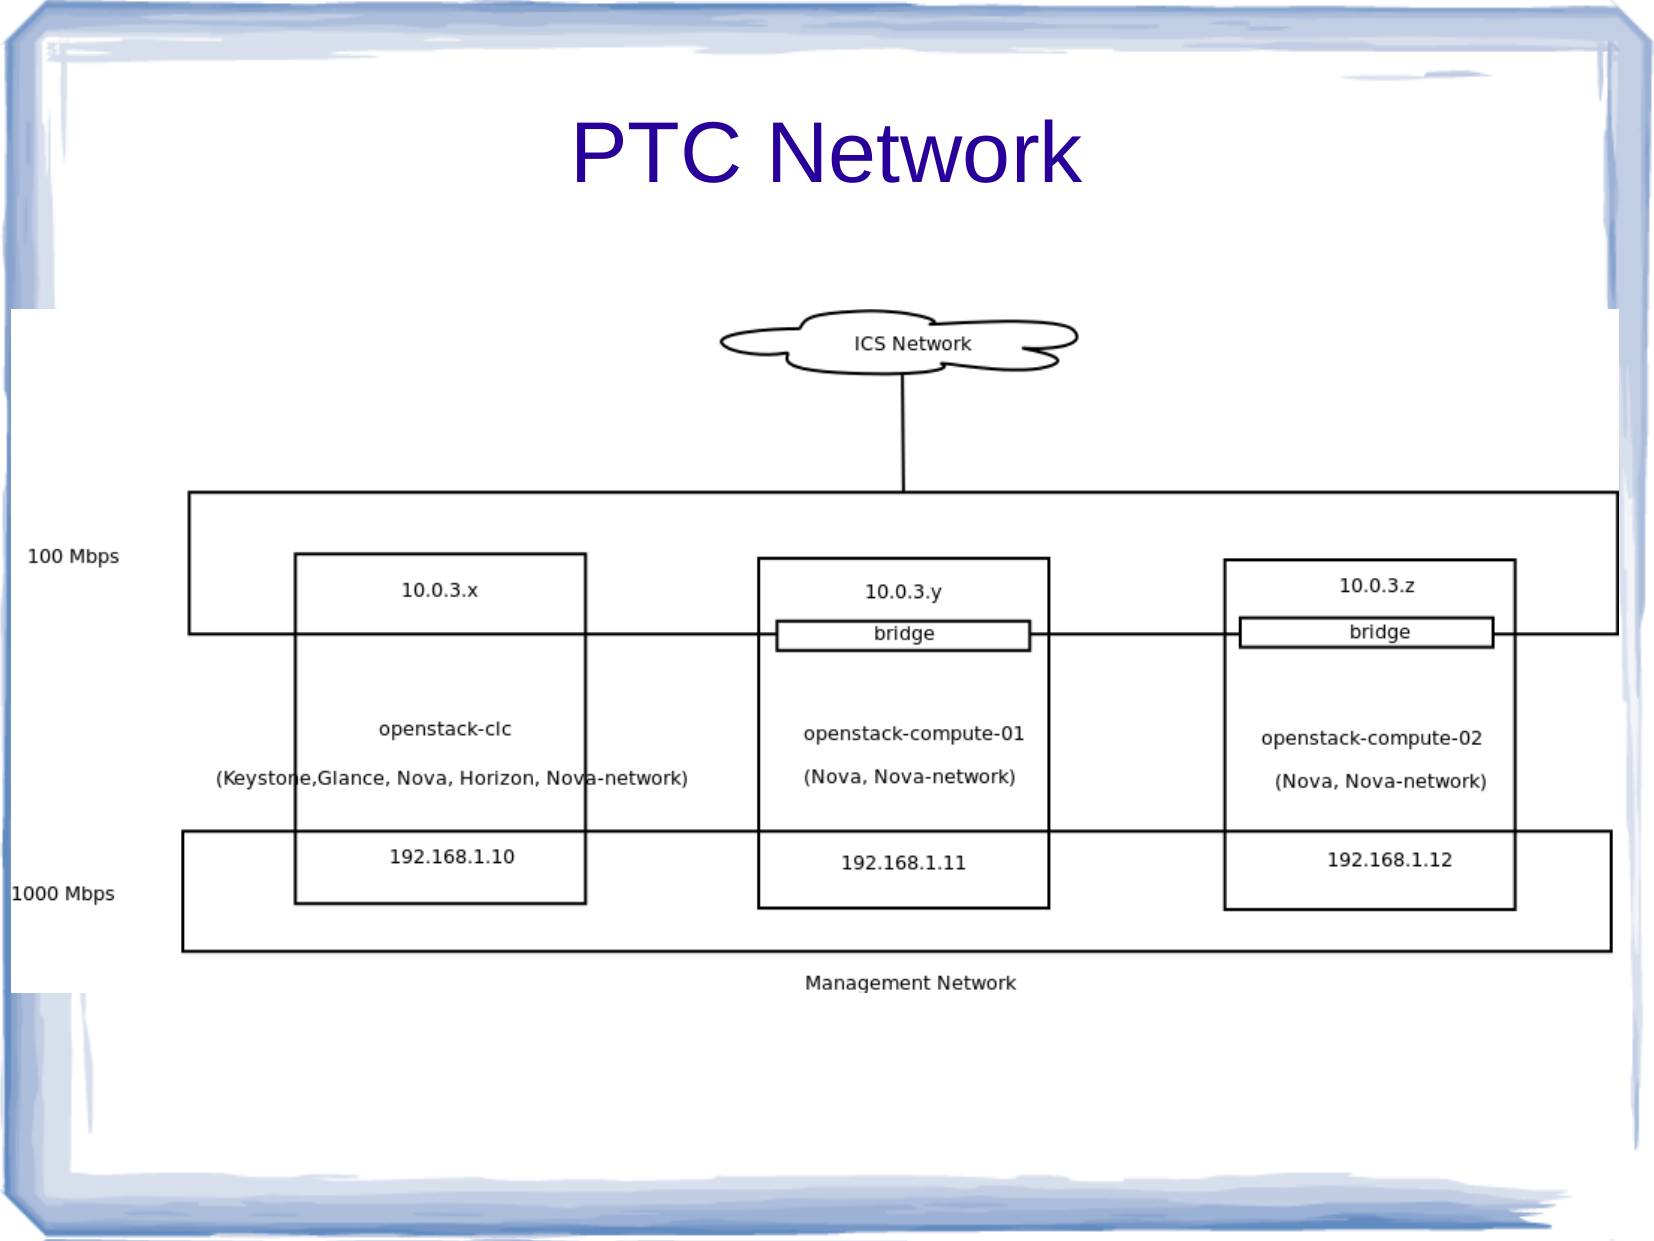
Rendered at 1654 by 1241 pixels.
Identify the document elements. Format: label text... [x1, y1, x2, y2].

picture [0, 0, 1654, 1241]
title PTC Network [82, 49, 1571, 257]
